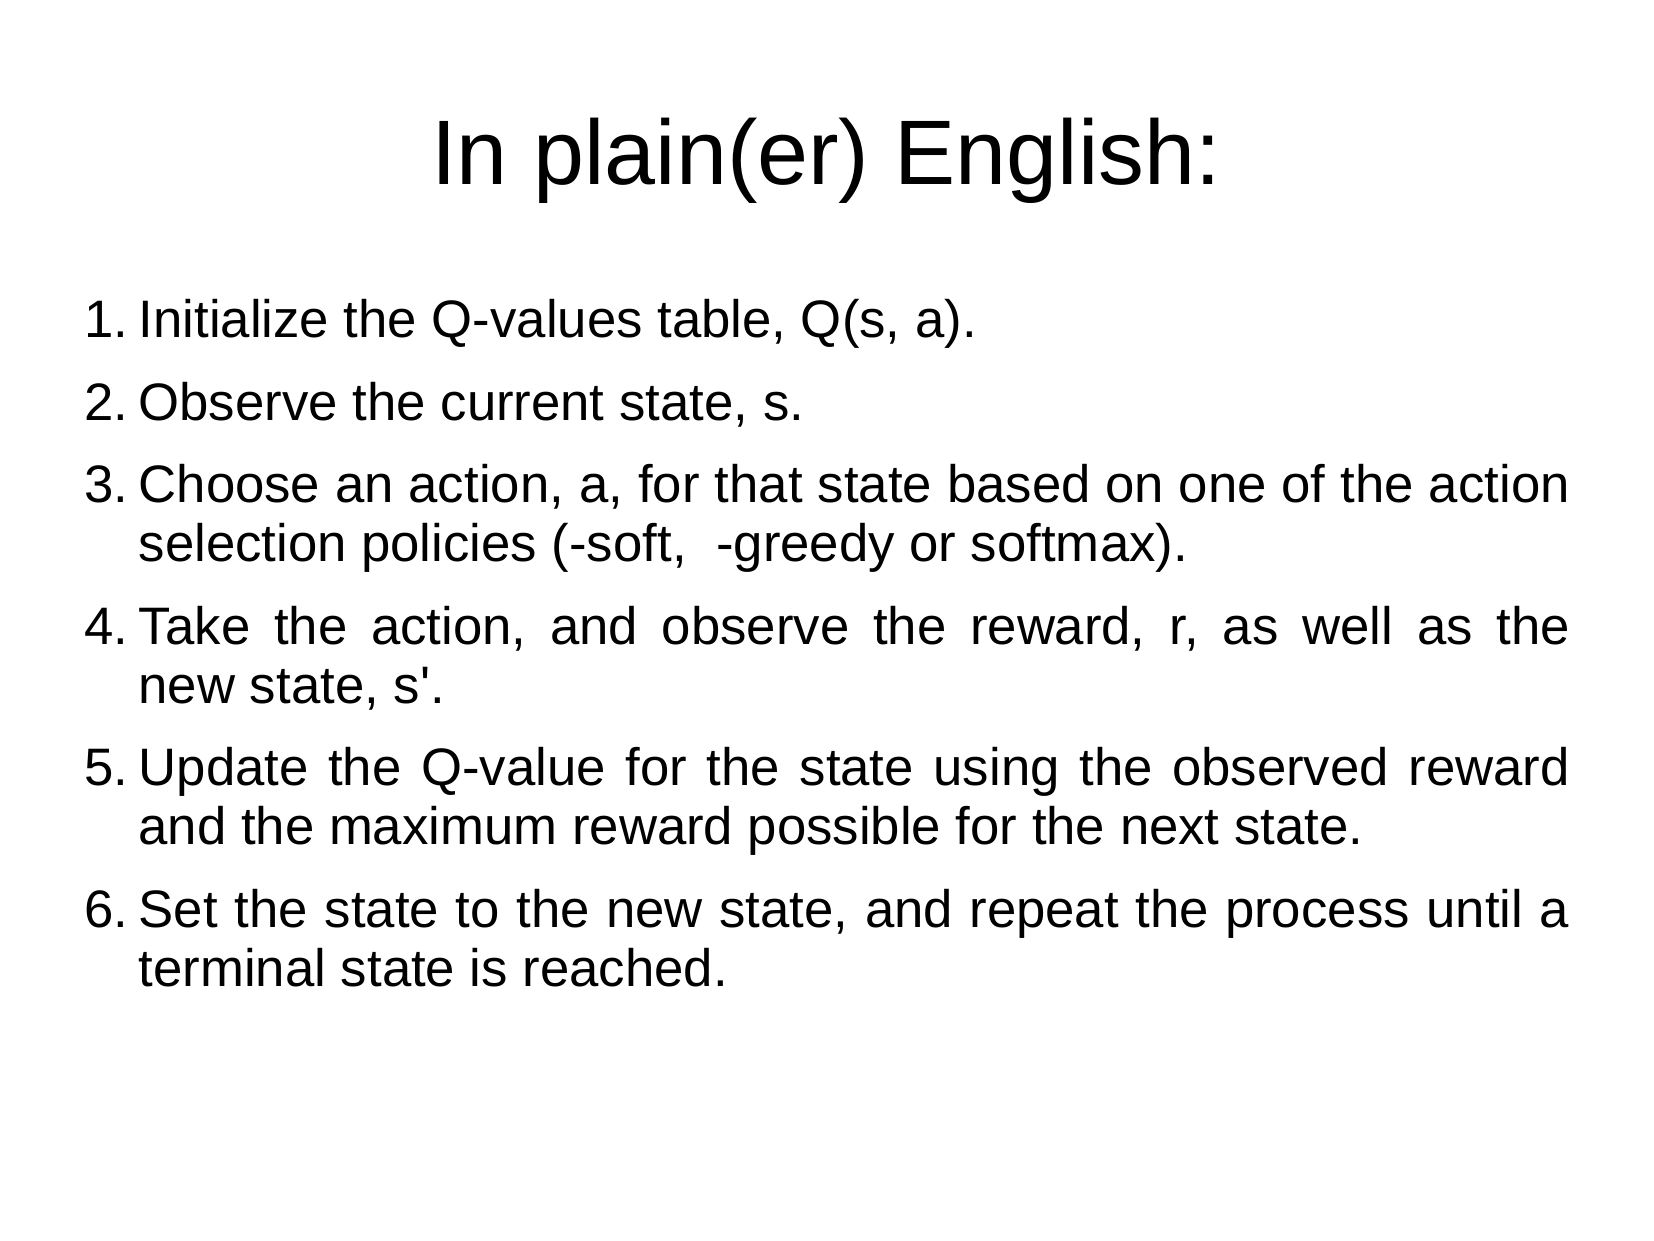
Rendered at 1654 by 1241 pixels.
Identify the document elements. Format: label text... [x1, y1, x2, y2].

title In plain(er) English: [82, 49, 1571, 257]
list Initialize the Q-values table, Q(s, a). Observe the current state, s. Choose an action, a, for that state based on one of the action selection policies (-soft, -greedy or softmax). Take the action, and observe the reward, r, as well as the new state, s'. Update the Q-value for the state using the observed reward and the maximum reward possible for the next state. Set the state to the new state, and repeat the process until a terminal state is reached. [82, 290, 1571, 1010]
